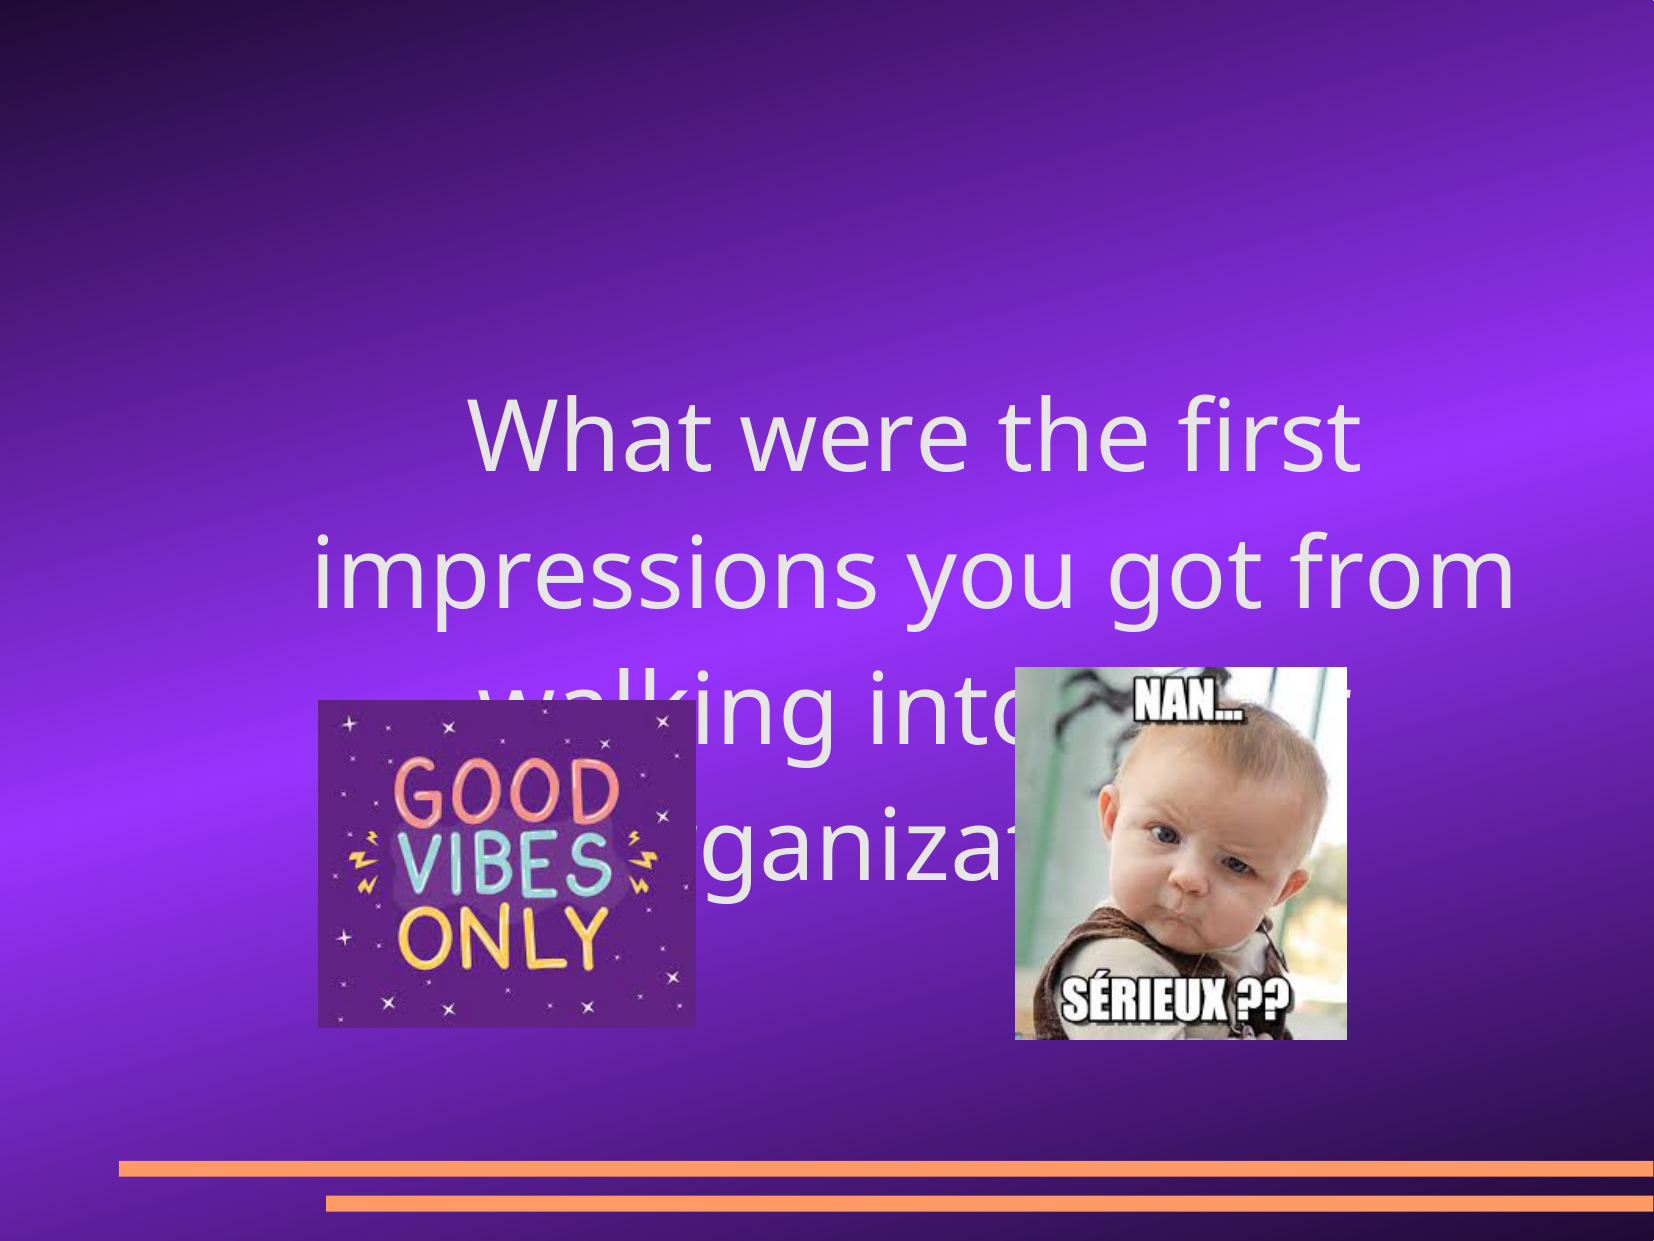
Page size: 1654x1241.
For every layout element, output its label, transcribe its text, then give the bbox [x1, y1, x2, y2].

picture [1015, 667, 1347, 1040]
picture [318, 700, 696, 1028]
list What were the first impressions you got from walking into in our organization? Good vibes and serious [178, 364, 1570, 1190]
